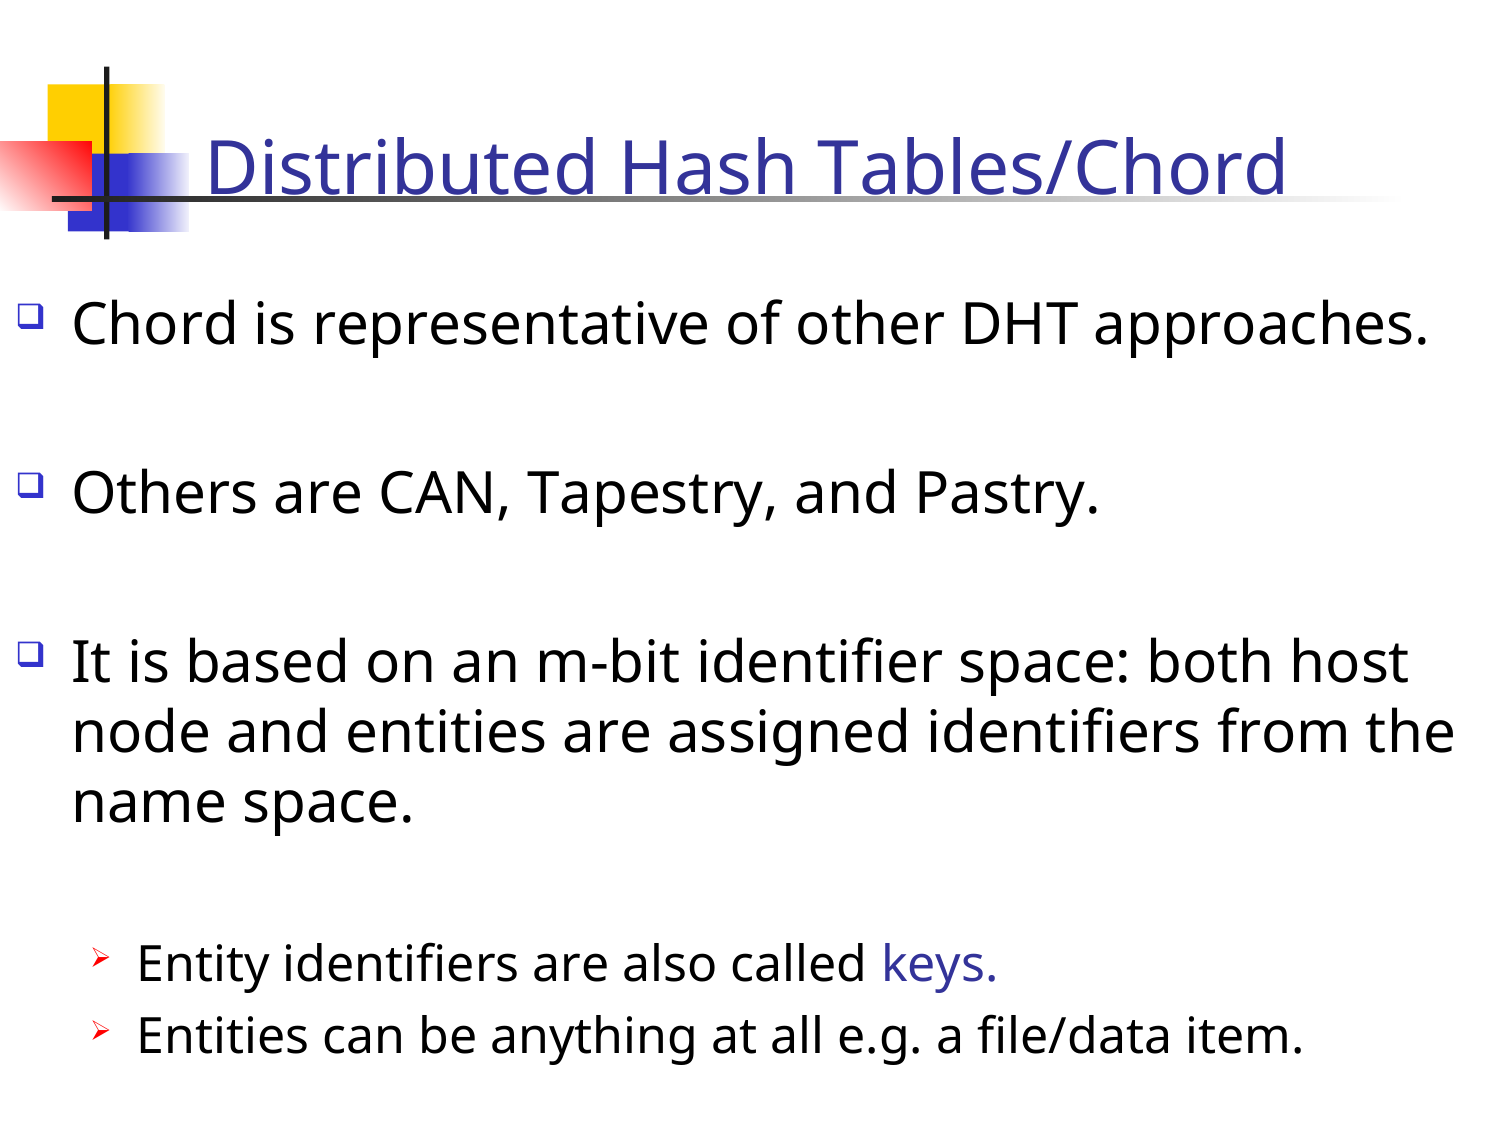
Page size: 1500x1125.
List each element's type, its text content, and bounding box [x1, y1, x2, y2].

text_box Chord is representative of other DHT approaches. Others are CAN, Tapestry, and Pastry. It is based on an m-bit identifier space: both host node and entities are assigned identifiers from the name space. Entity identifiers are also called keys. Entities can be anything at all e.g. a file/data item. [0, 278, 1500, 1125]
text_box Distributed Hash Tables/Chord [189, 79, 1468, 217]
